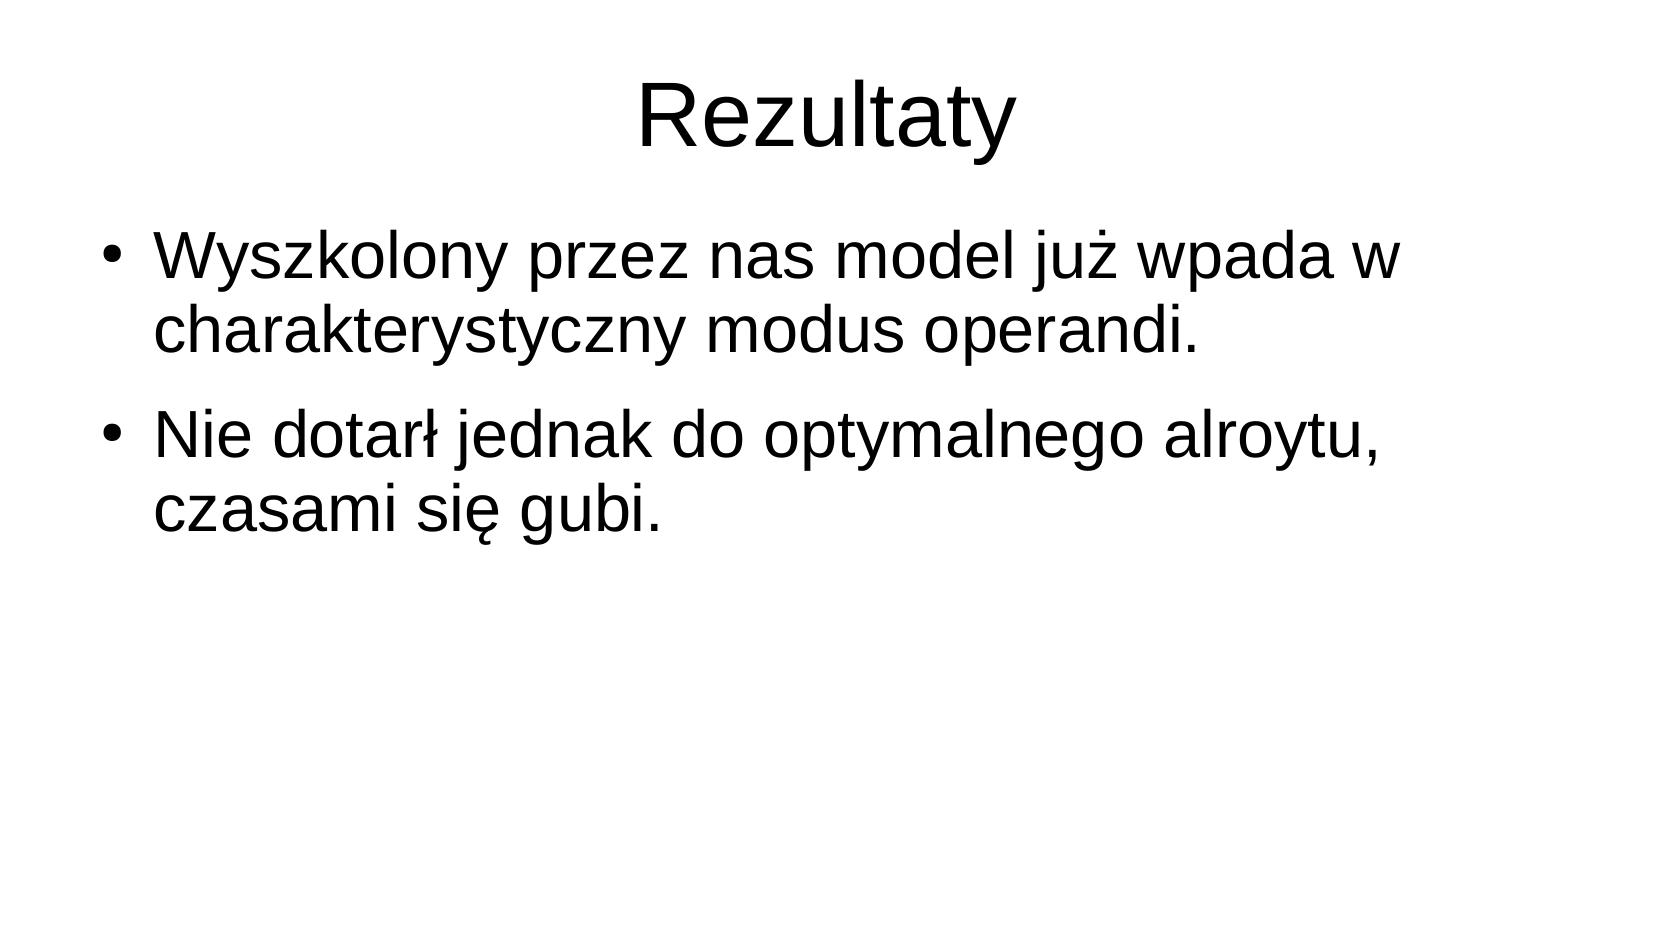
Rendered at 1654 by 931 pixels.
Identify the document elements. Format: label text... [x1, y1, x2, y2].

list Wyszkolony przez nas model już wpada w charakterystyczny modus operandi. Nie dotarł jednak do optymalnego alroytu, czasami się gubi. [82, 217, 1571, 758]
title Rezultaty [82, 37, 1571, 193]
